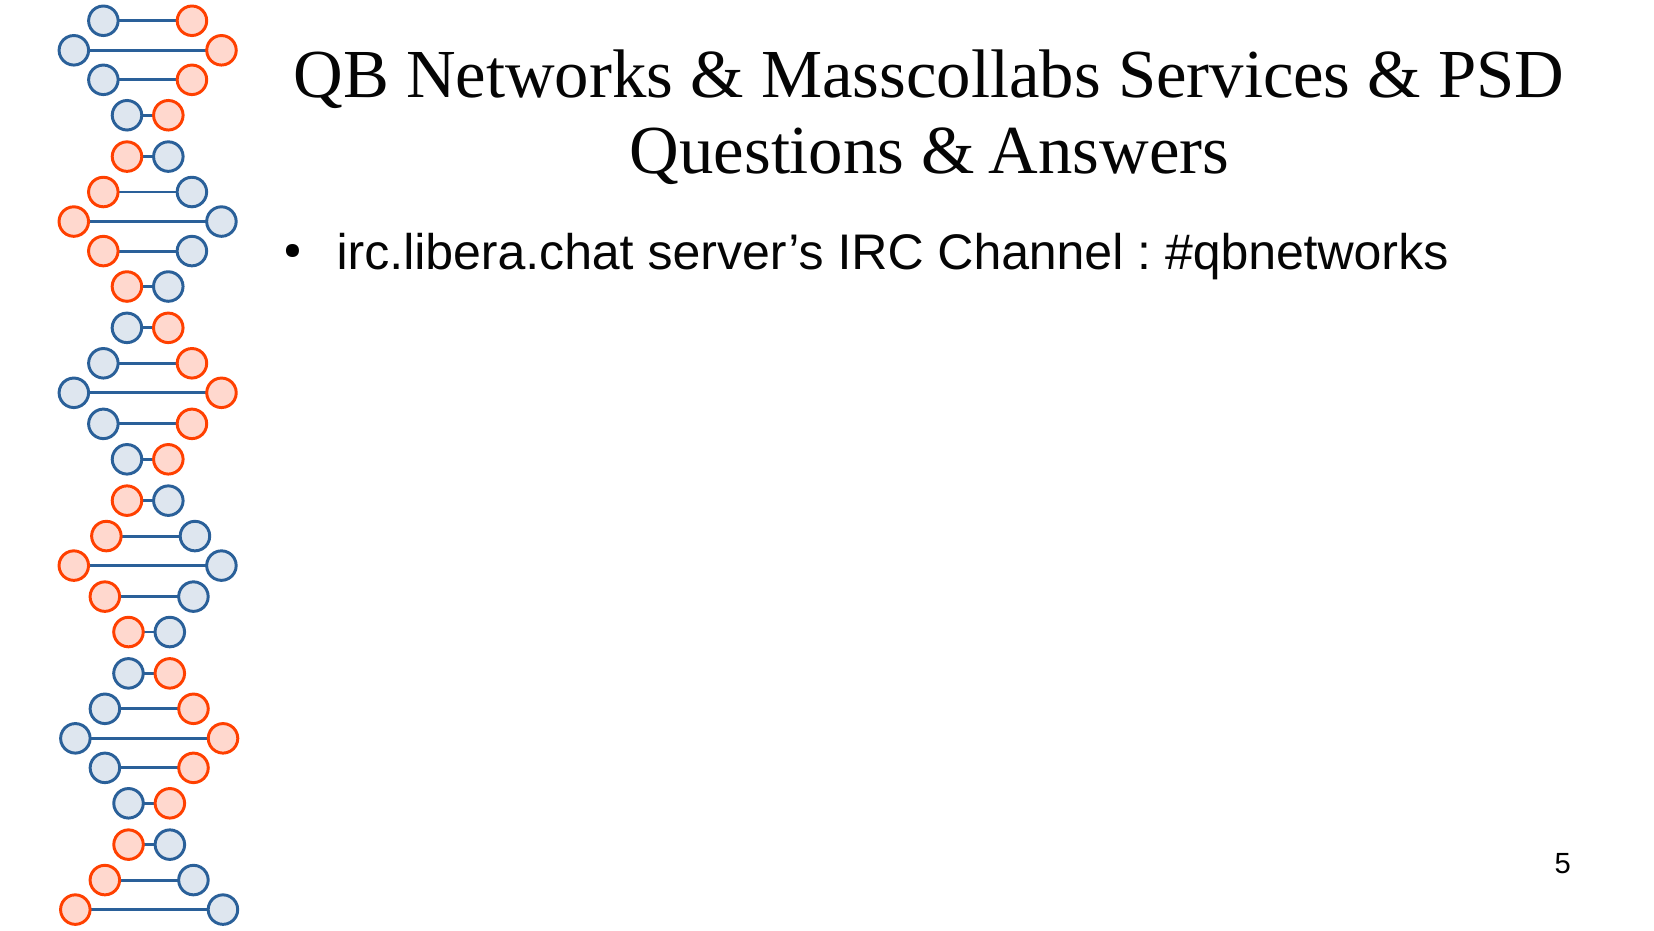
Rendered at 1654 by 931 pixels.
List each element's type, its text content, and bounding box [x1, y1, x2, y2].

title QB Networks & Masscollabs Services & PSD Questions & Answers [265, 35, 1595, 189]
list irc.libera.chat server’s IRC Channel : #qbnetworks [265, 224, 1595, 764]
